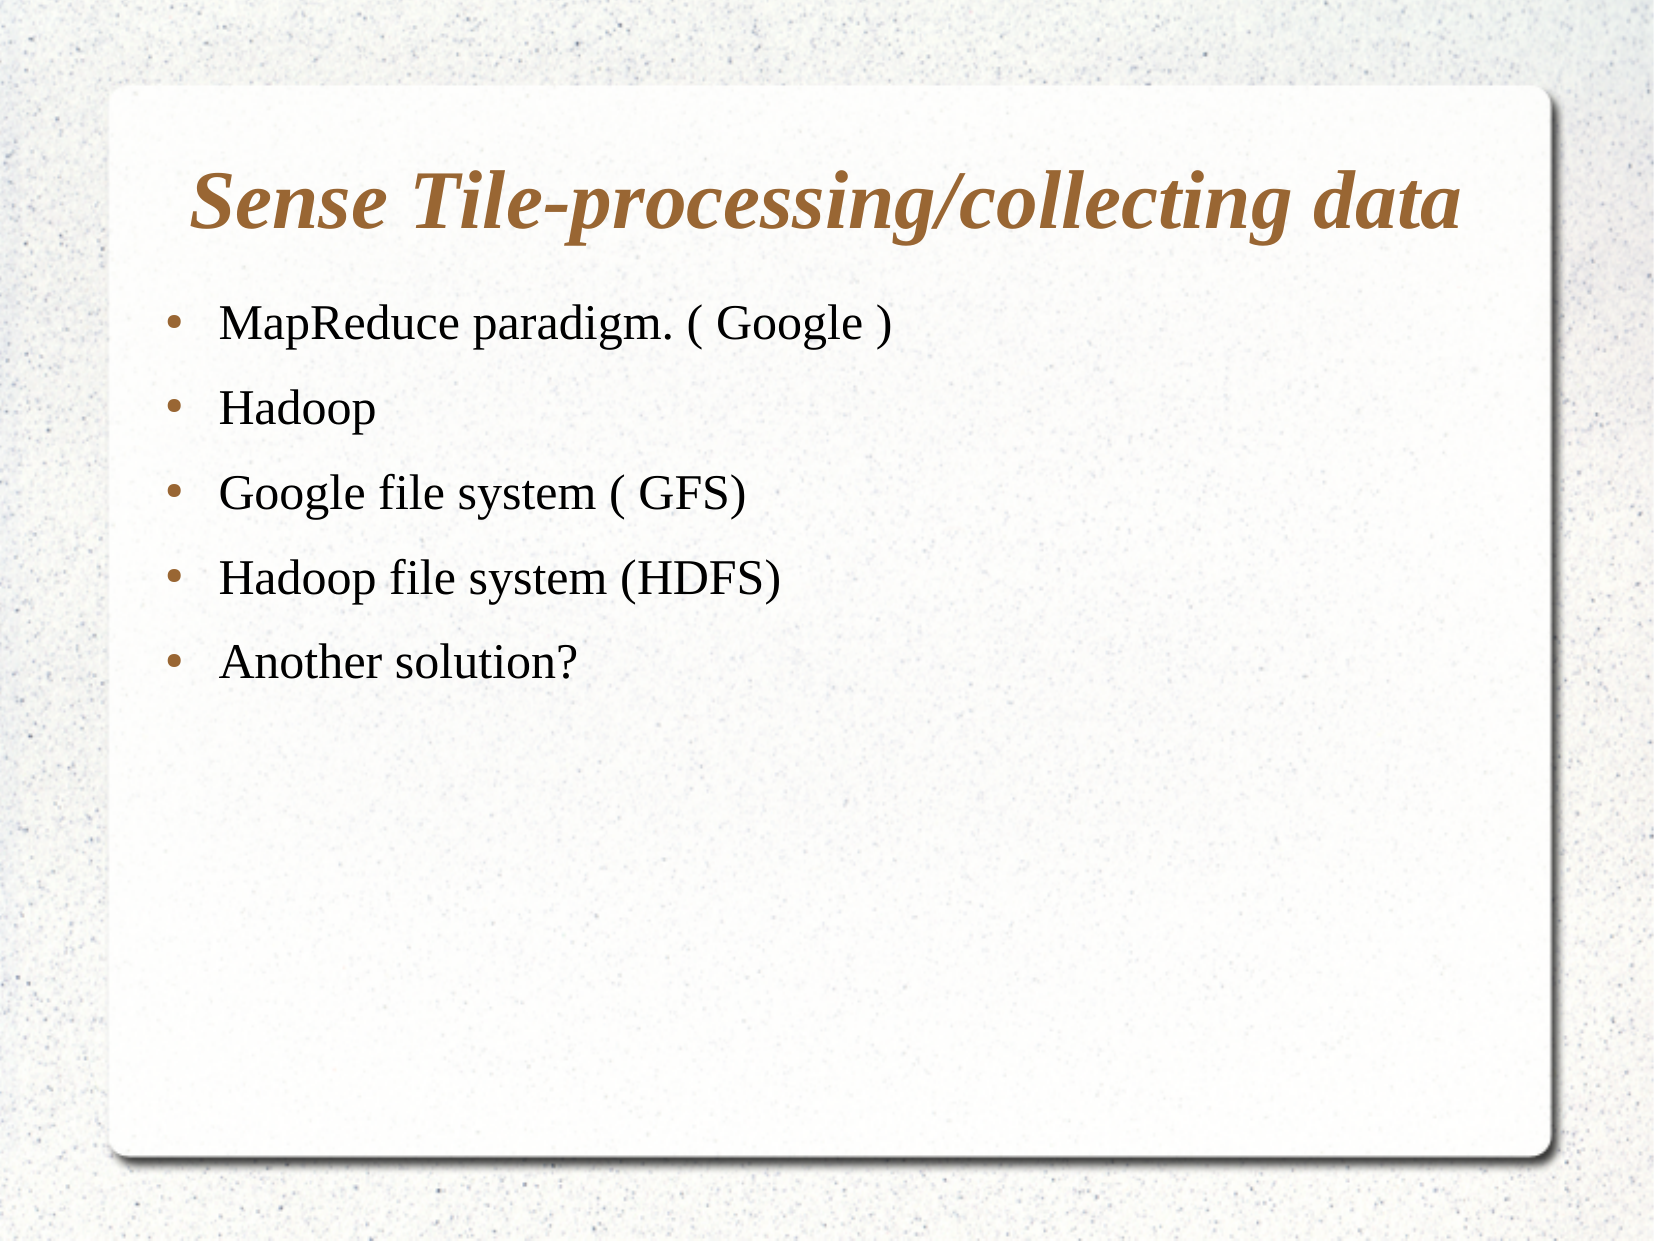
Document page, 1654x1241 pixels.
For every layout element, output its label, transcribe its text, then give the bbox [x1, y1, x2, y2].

title Sense Tile-processing/collecting data [118, 96, 1536, 304]
picture [0, 0, 1654, 1241]
list MapReduce paradigm. ( Google ) Hadoop Google file system ( GFS) Hadoop file system (HDFS) Another solution? [147, 295, 1506, 1114]
